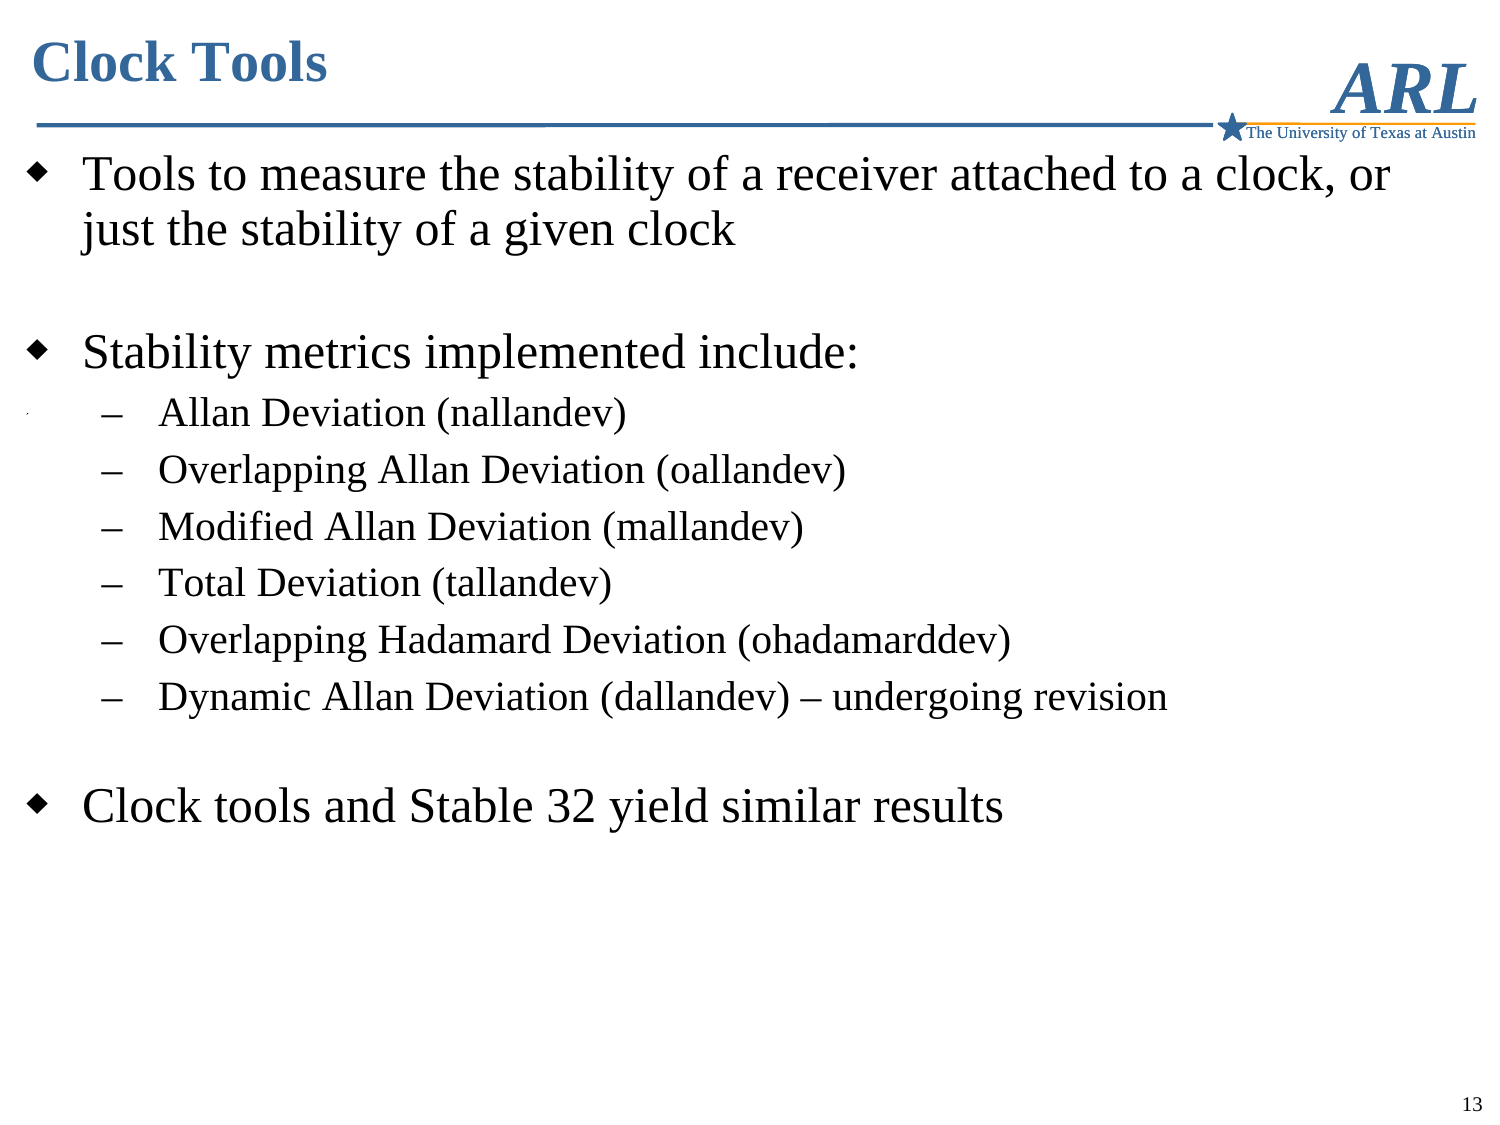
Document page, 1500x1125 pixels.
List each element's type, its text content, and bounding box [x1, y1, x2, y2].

title Clock Tools [31, 15, 1298, 117]
list Tools to measure the stability of a receiver attached to a clock, or just the stability of a given clock Stability metrics implemented include: Allan Deviation (nallandev) Overlapping Allan Deviation (oallandev) Modified Allan Deviation (mallandev) Total Deviation (tallandev) Overlapping Hadamard Deviation (ohadamarddev) Dynamic Allan Deviation (dallandev) – undergoing revision Clock tools and Stable 32 yield similar results [26, 145, 1470, 874]
